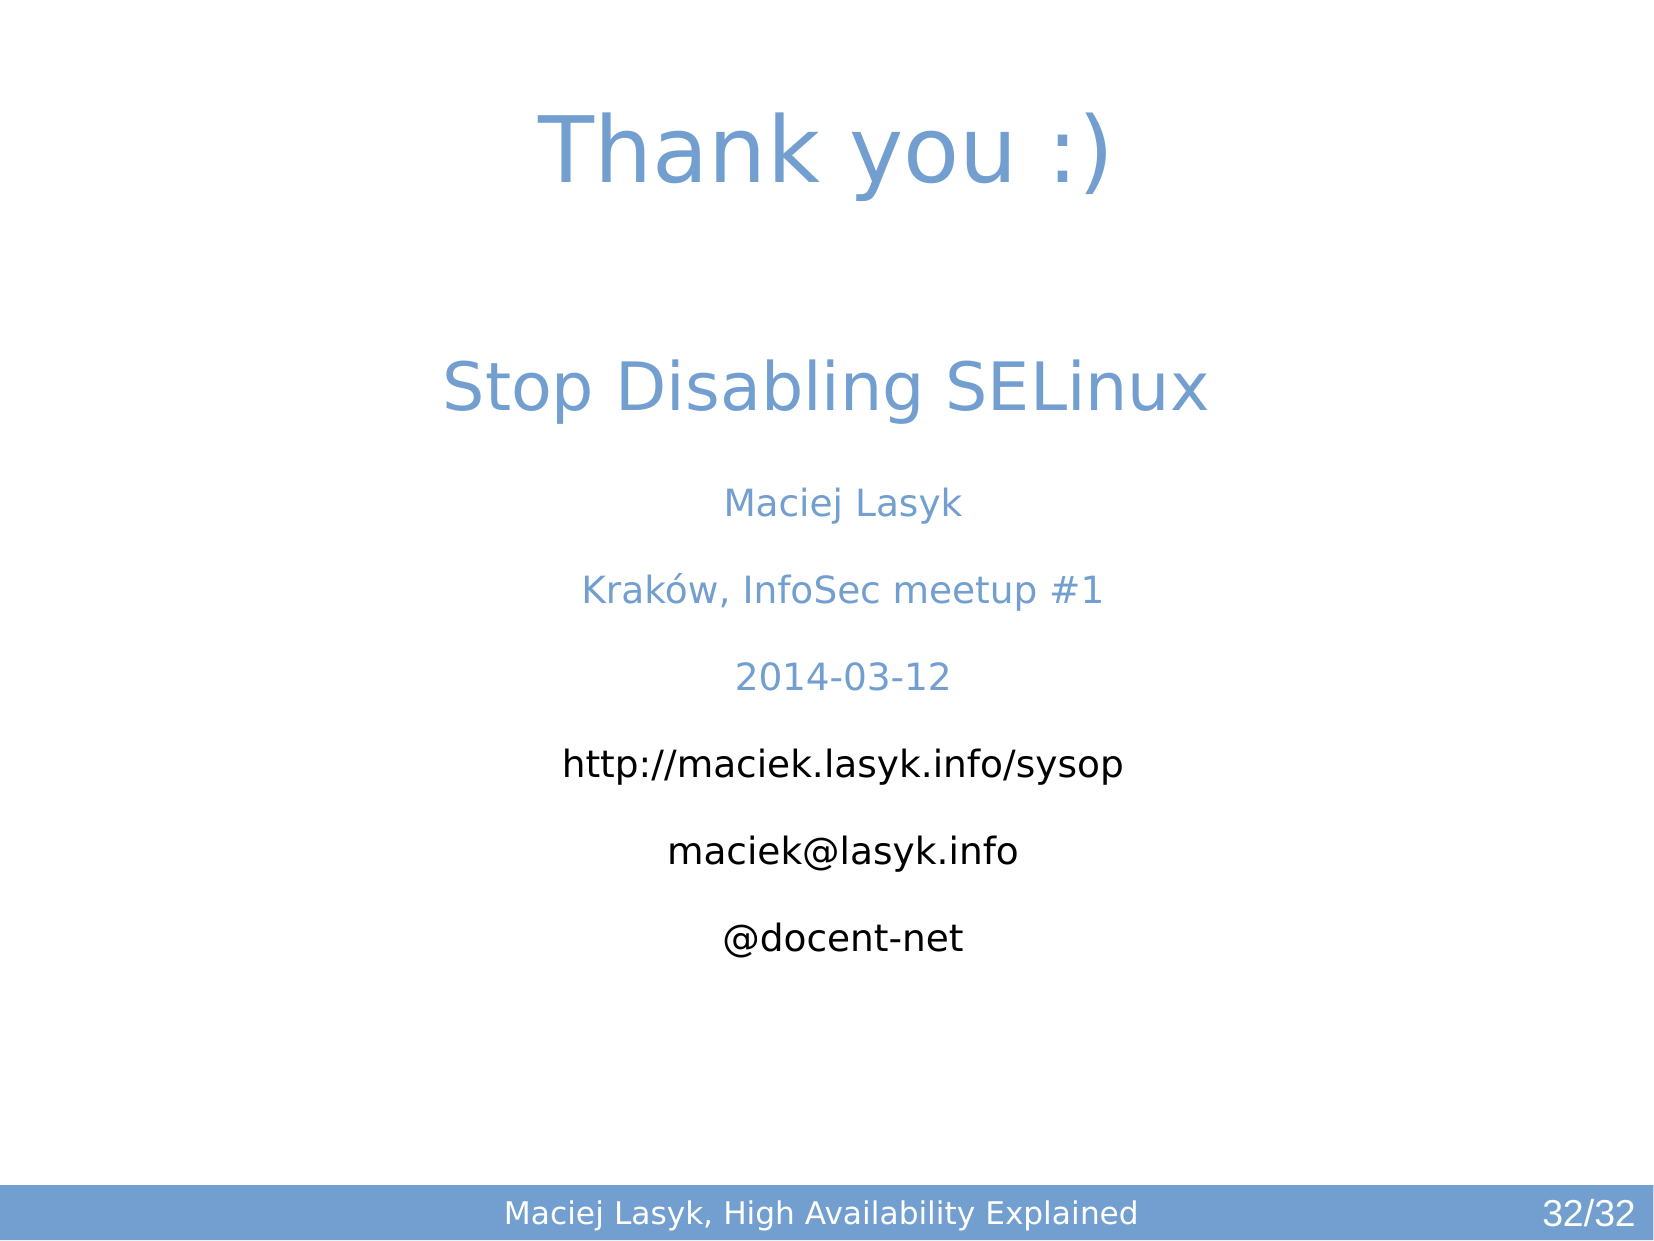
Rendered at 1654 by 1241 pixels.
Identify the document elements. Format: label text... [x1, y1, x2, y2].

text_box Stop Disabling SELinux [428, 340, 1226, 434]
text_box Maciej Lasyk, High Availability Explained [489, 1188, 1165, 1240]
text_box [0, 1185, 1516, 1241]
text_box Maciej Lasyk Kraków, InfoSec meetup #1 2014-03-12 http://maciek.lasyk.info/sysop maciek@lasyk.info @docent-net [547, 474, 1140, 968]
text_box Thank you :) [523, 90, 1130, 212]
text_box 32/32 [1516, 1185, 1651, 1241]
